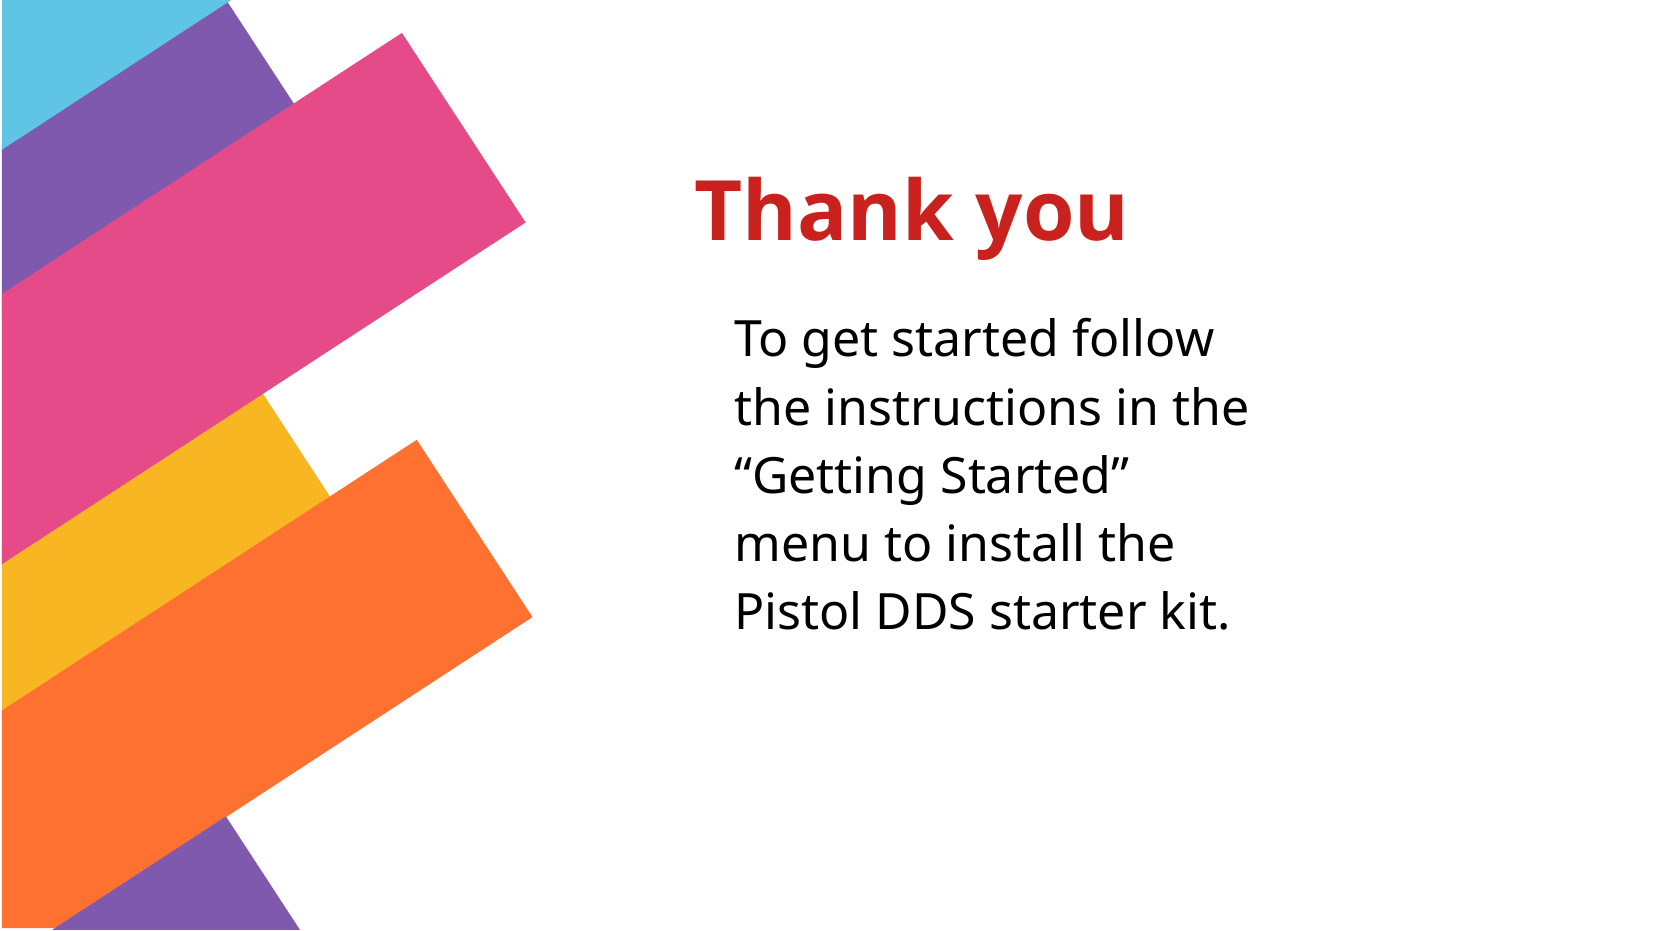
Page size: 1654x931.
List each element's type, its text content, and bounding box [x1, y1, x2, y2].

text_box Thank you [680, 144, 1145, 273]
text_box To get started follow the instructions in the “Getting Started” menu to install the Pistol DDS starter kit. [719, 295, 1274, 703]
